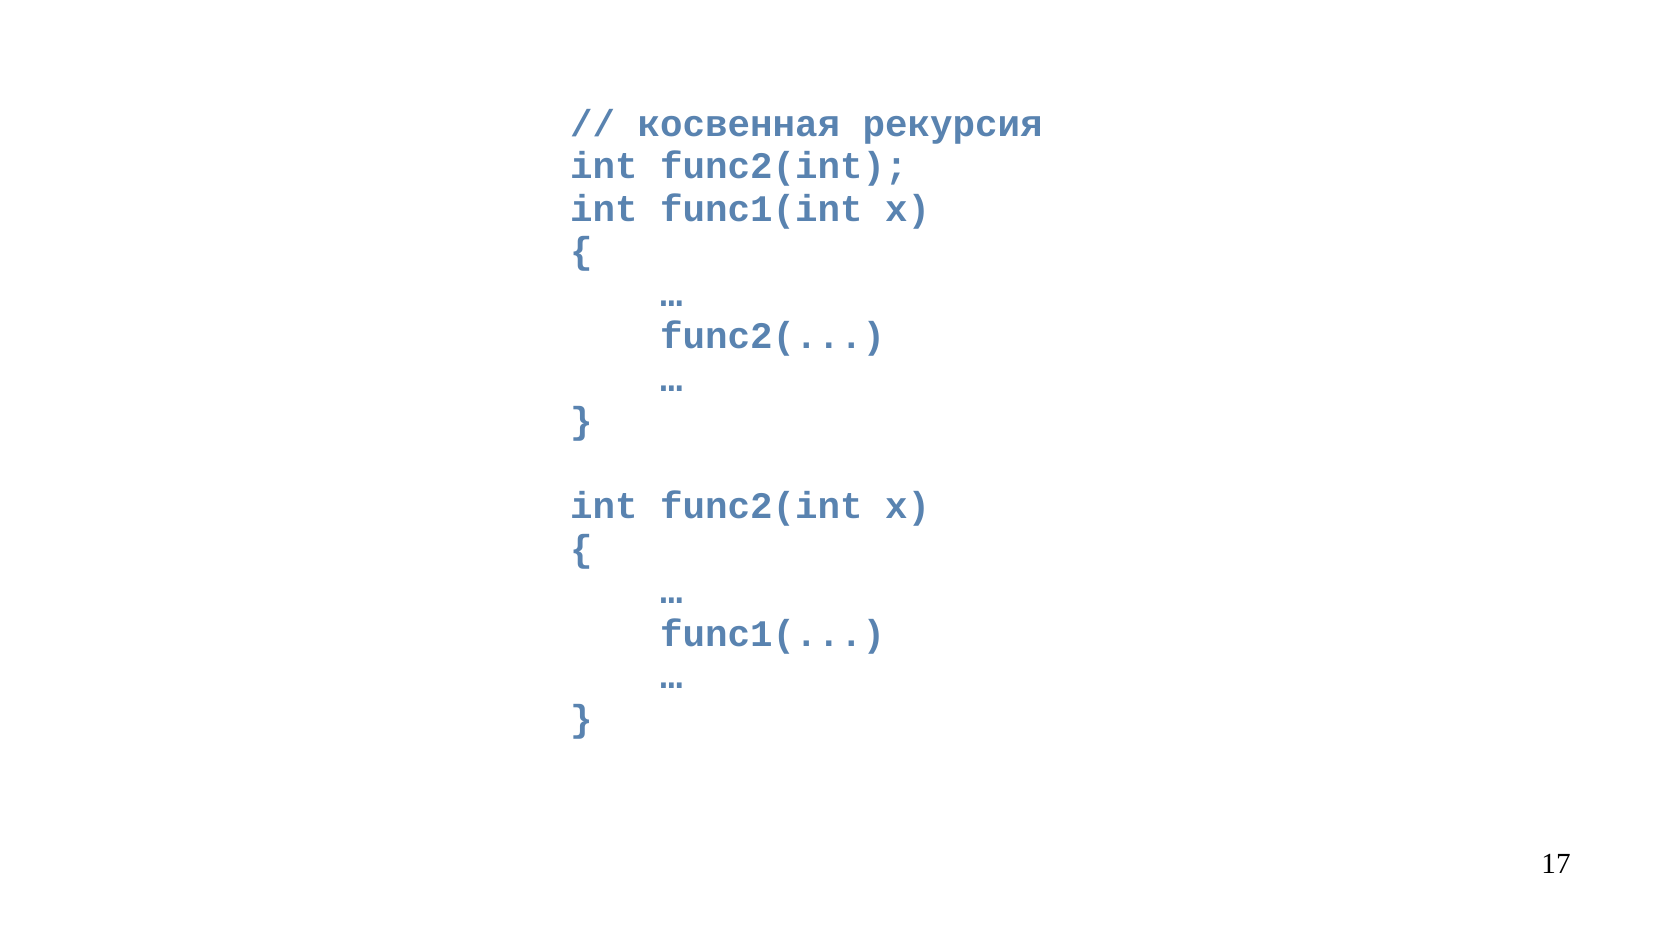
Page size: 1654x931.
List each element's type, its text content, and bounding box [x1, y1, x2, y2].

list // косвенная рекурсия int func2(int); int func1(int x) { … func2(...) … } int func2(int x) { … func1(...) … } [570, 105, 1141, 826]
